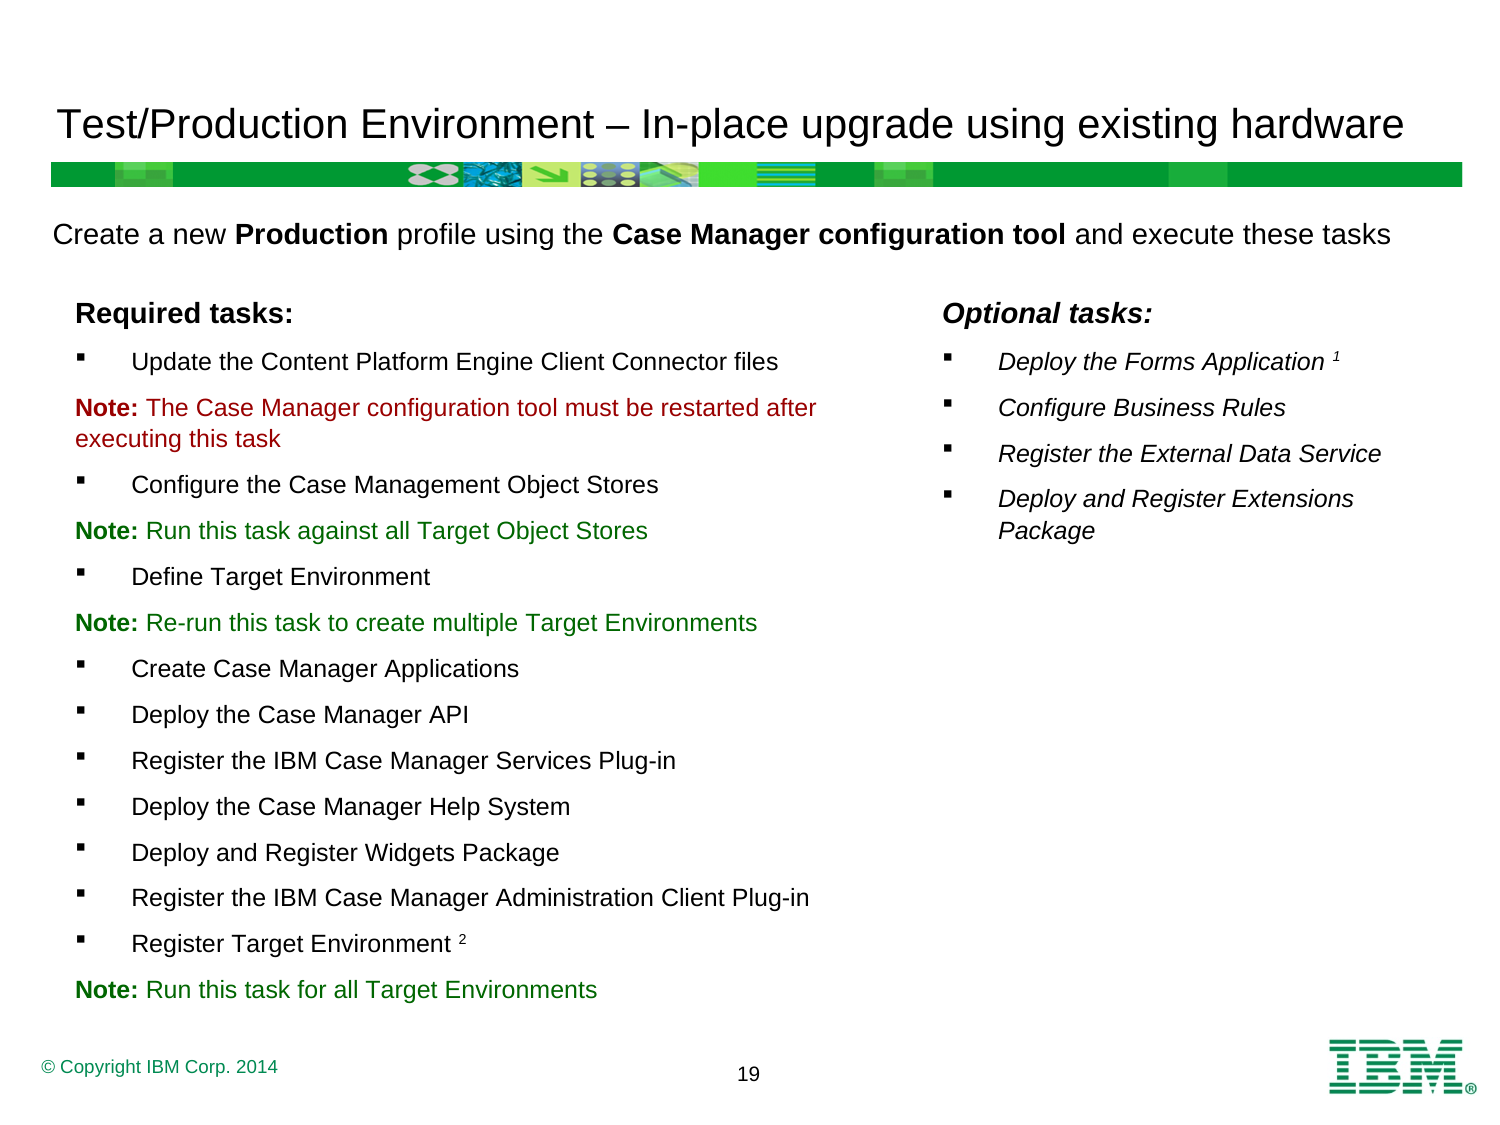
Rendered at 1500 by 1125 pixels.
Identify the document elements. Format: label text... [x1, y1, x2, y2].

list Optional tasks: Deploy the Forms Application 1 Configure Business Rules Register the External Data Service Deploy and Register Extensions Package [926, 285, 1466, 515]
picture [1327, 1037, 1479, 1096]
list Create a new Production profile using the Case Manager configuration tool and execute these tasks [37, 205, 1473, 334]
title Test/Production Environment – In-place upgrade using existing hardware [41, 54, 1477, 189]
list Required tasks: Update the Content Platform Engine Client Connector files Note: The Case Manager configuration tool must be restarted after executing this task Configure the Case Management Object Stores Note: Run this task against all Target Object Stores Define Target Environment Note: Re-run this task to create multiple Target Environments Create Case Manager Applications Deploy the Case Manager API Register the IBM Case Manager Services Plug-in Deploy the Case Manager Help System Deploy and Register Widgets Package Register the IBM Case Manager Administration Client Plug-in Register Target Environment 2 Note: Run this task for all Target Environments [60, 285, 881, 915]
